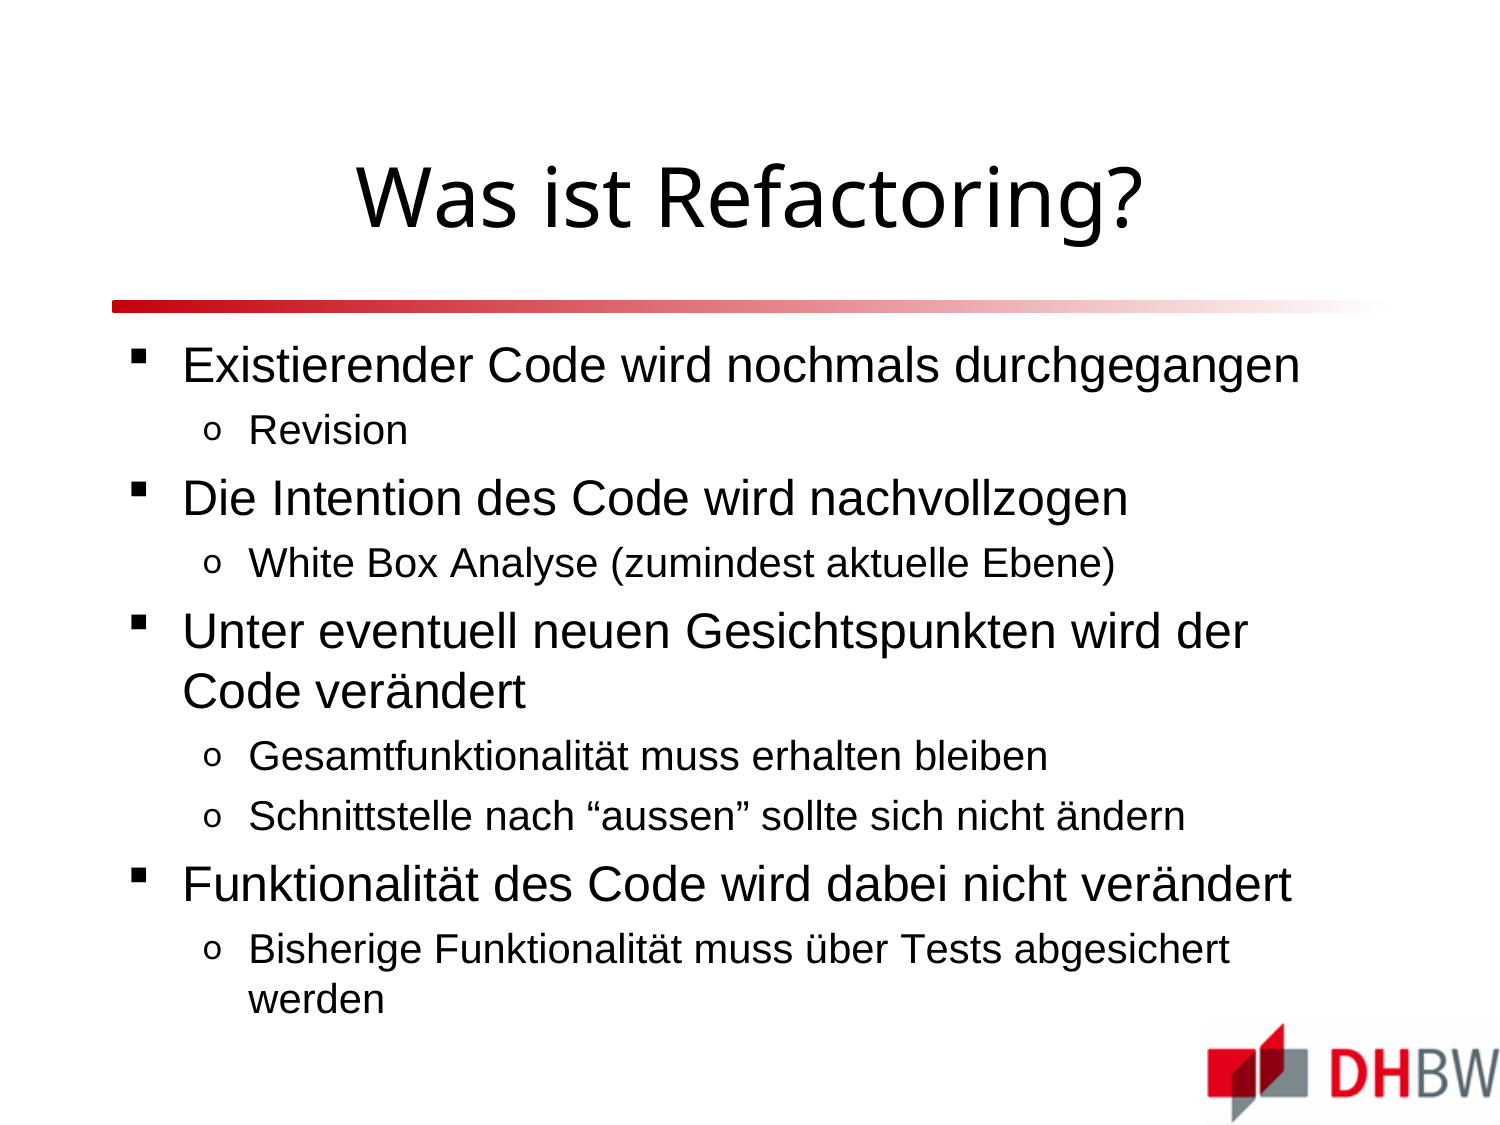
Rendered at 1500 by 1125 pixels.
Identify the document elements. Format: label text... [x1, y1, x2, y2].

title Was ist Refactoring? [112, 99, 1388, 288]
list Existierender Code wird nochmals durchgegangen Revision Die Intention des Code wird nachvollzogen White Box Analyse (zumindest aktuelle Ebene) Unter eventuell neuen Gesichtspunkten wird der Code verändert Gesamtfunktionalität muss erhalten bleiben Schnittstelle nach “aussen” sollte sich nicht ändern Funktionalität des Code wird dabei nicht verändert Bisherige Funktionalität muss über Tests abgesichert werden [112, 324, 1388, 1125]
picture [1388, 1021, 1500, 1125]
